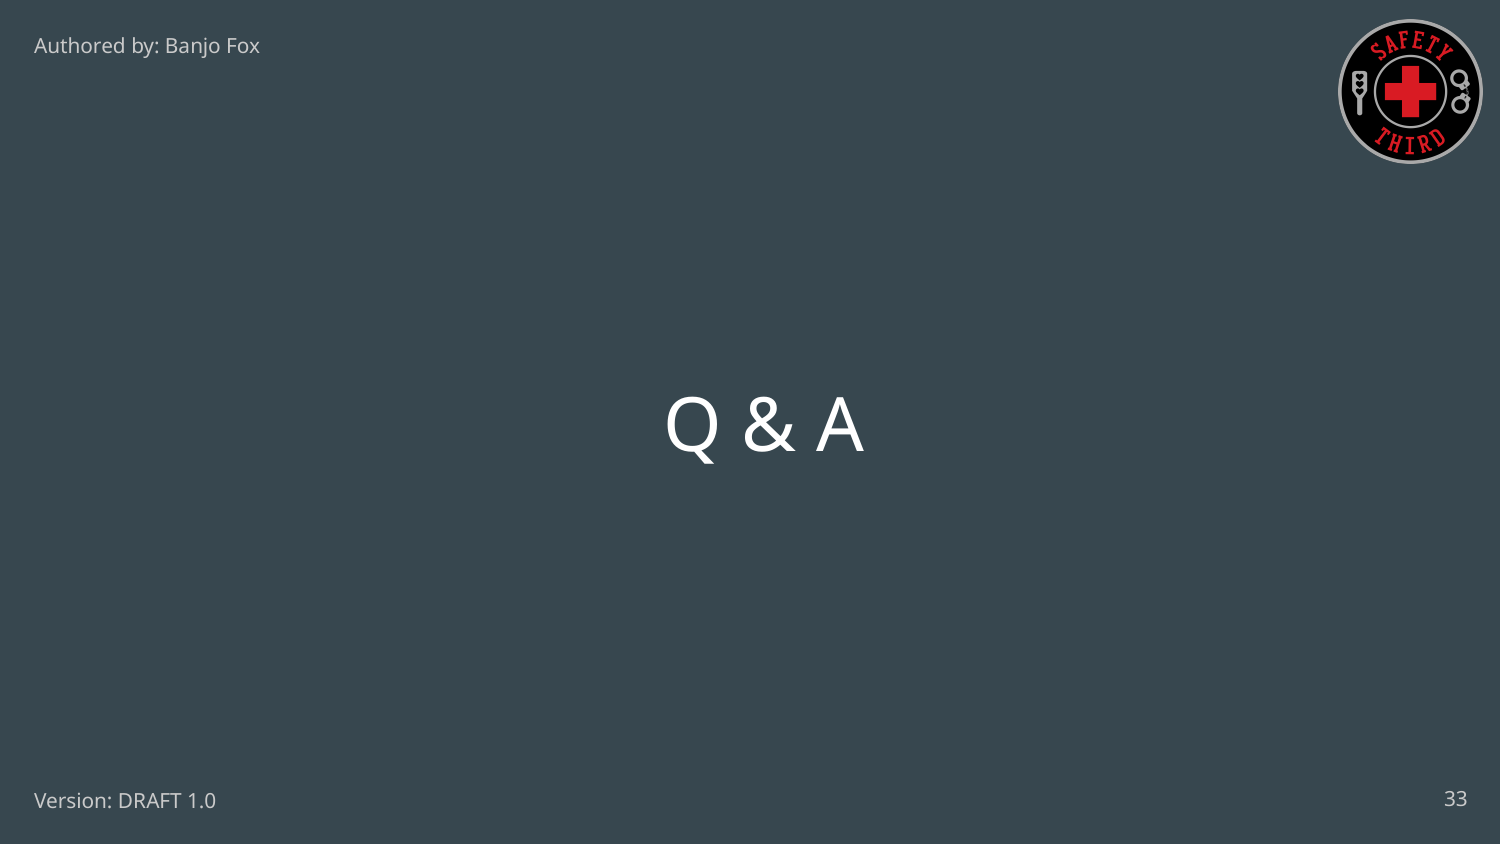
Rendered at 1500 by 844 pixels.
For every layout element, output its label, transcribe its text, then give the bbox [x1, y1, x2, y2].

title Q & A [110, 351, 1399, 493]
picture [1338, 19, 1483, 164]
slide_number <number> [1392, 767, 1483, 833]
